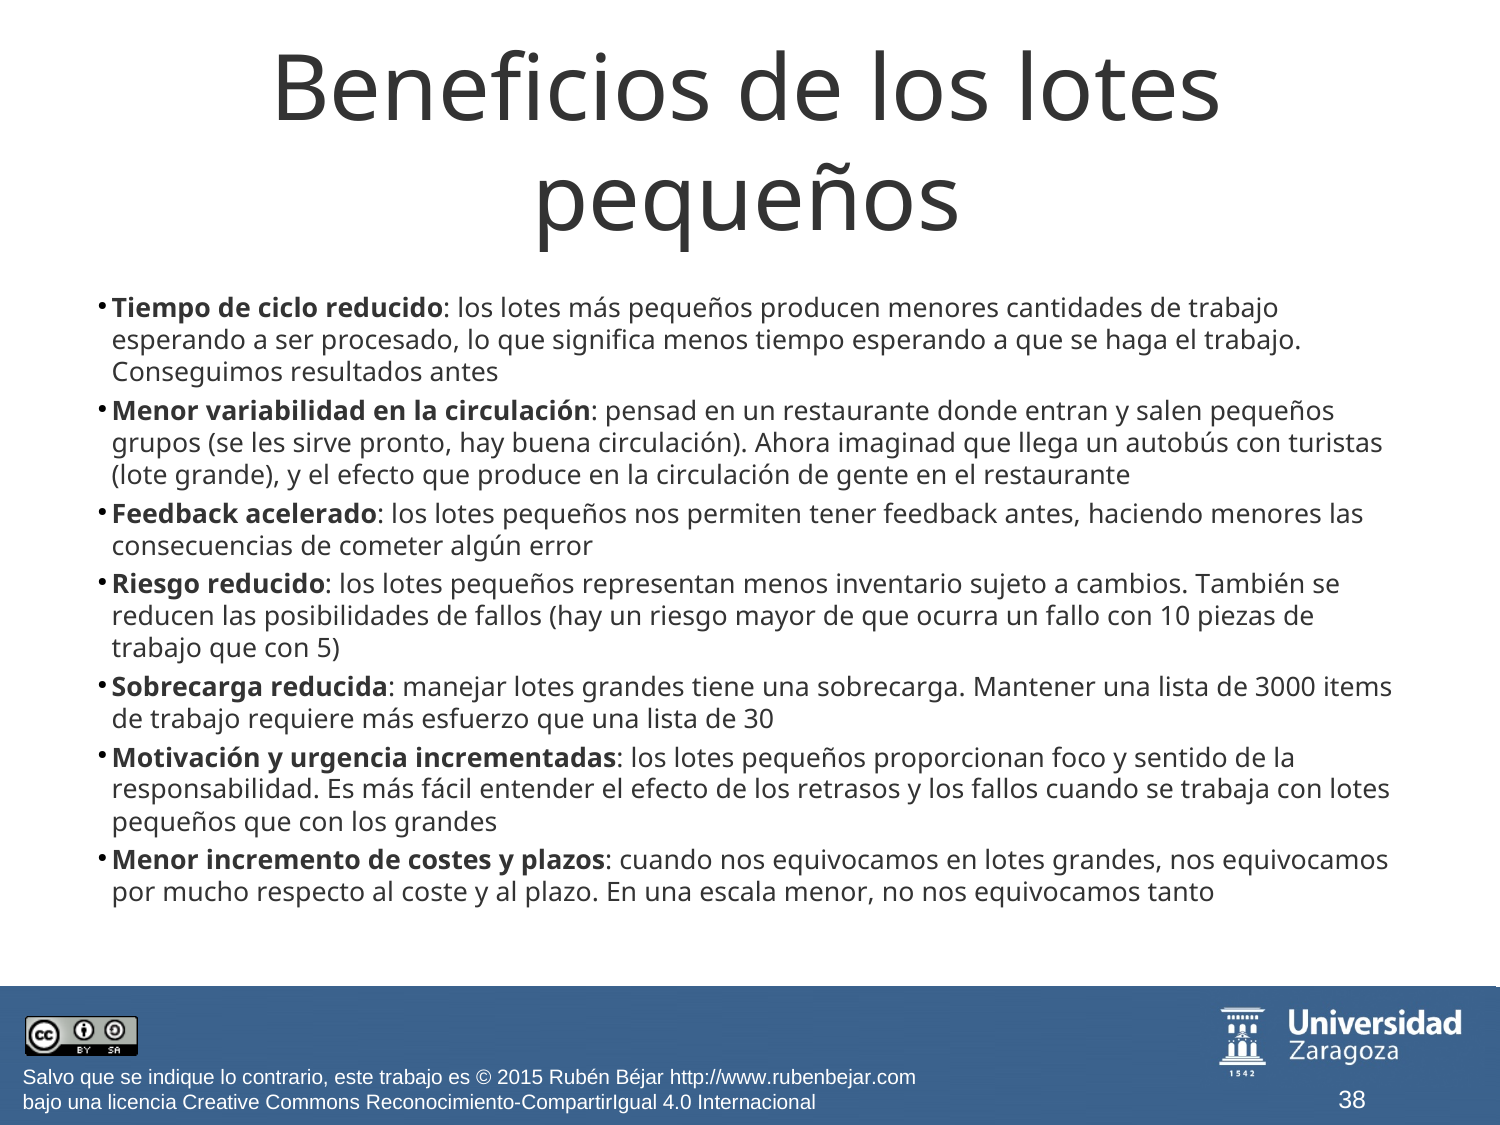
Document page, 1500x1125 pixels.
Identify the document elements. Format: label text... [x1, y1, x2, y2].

list Tiempo de ciclo reducido: los lotes más pequeños producen menores cantidades de trabajo esperando a ser procesado, lo que significa menos tiempo esperando a que se haga el trabajo. Conseguimos resultados antes Menor variabilidad en la circulación: pensad en un restaurante donde entran y salen pequeños grupos (se les sirve pronto, hay buena circulación). Ahora imaginad que llega un autobús con turistas (lote grande), y el efecto que produce en la circulación de gente en el restaurante Feedback acelerado: los lotes pequeños nos permiten tener feedback antes, haciendo menores las consecuencias de cometer algún error Riesgo reducido: los lotes pequeños representan menos inventario sujeto a cambios. También se reducen las posibilidades de fallos (hay un riesgo mayor de que ocurra un fallo con 10 piezas de trabajo que con 5) Sobrecarga reducida: manejar lotes grandes tiene una sobrecarga. Mantener una lista de 3000 items de trabajo requiere más esfuerzo que una lista de 30 Motivación y urgencia incrementadas: los lotes pequeños proporcionan foco y sentido de la responsabilidad. Es más fácil entender el efecto de los retrasos y los fallos cuando se trabaja con lotes pequeños que con los grandes Menor incremento de costes y plazos: cuando nos equivocamos en lotes grandes, nos equivocamos por mucho respecto al coste y al plazo. En una escala menor, no nos equivocamos tanto [82, 283, 1418, 957]
picture [0, 986, 1500, 1125]
title Beneficios de los lotes pequeños [74, 21, 1420, 257]
